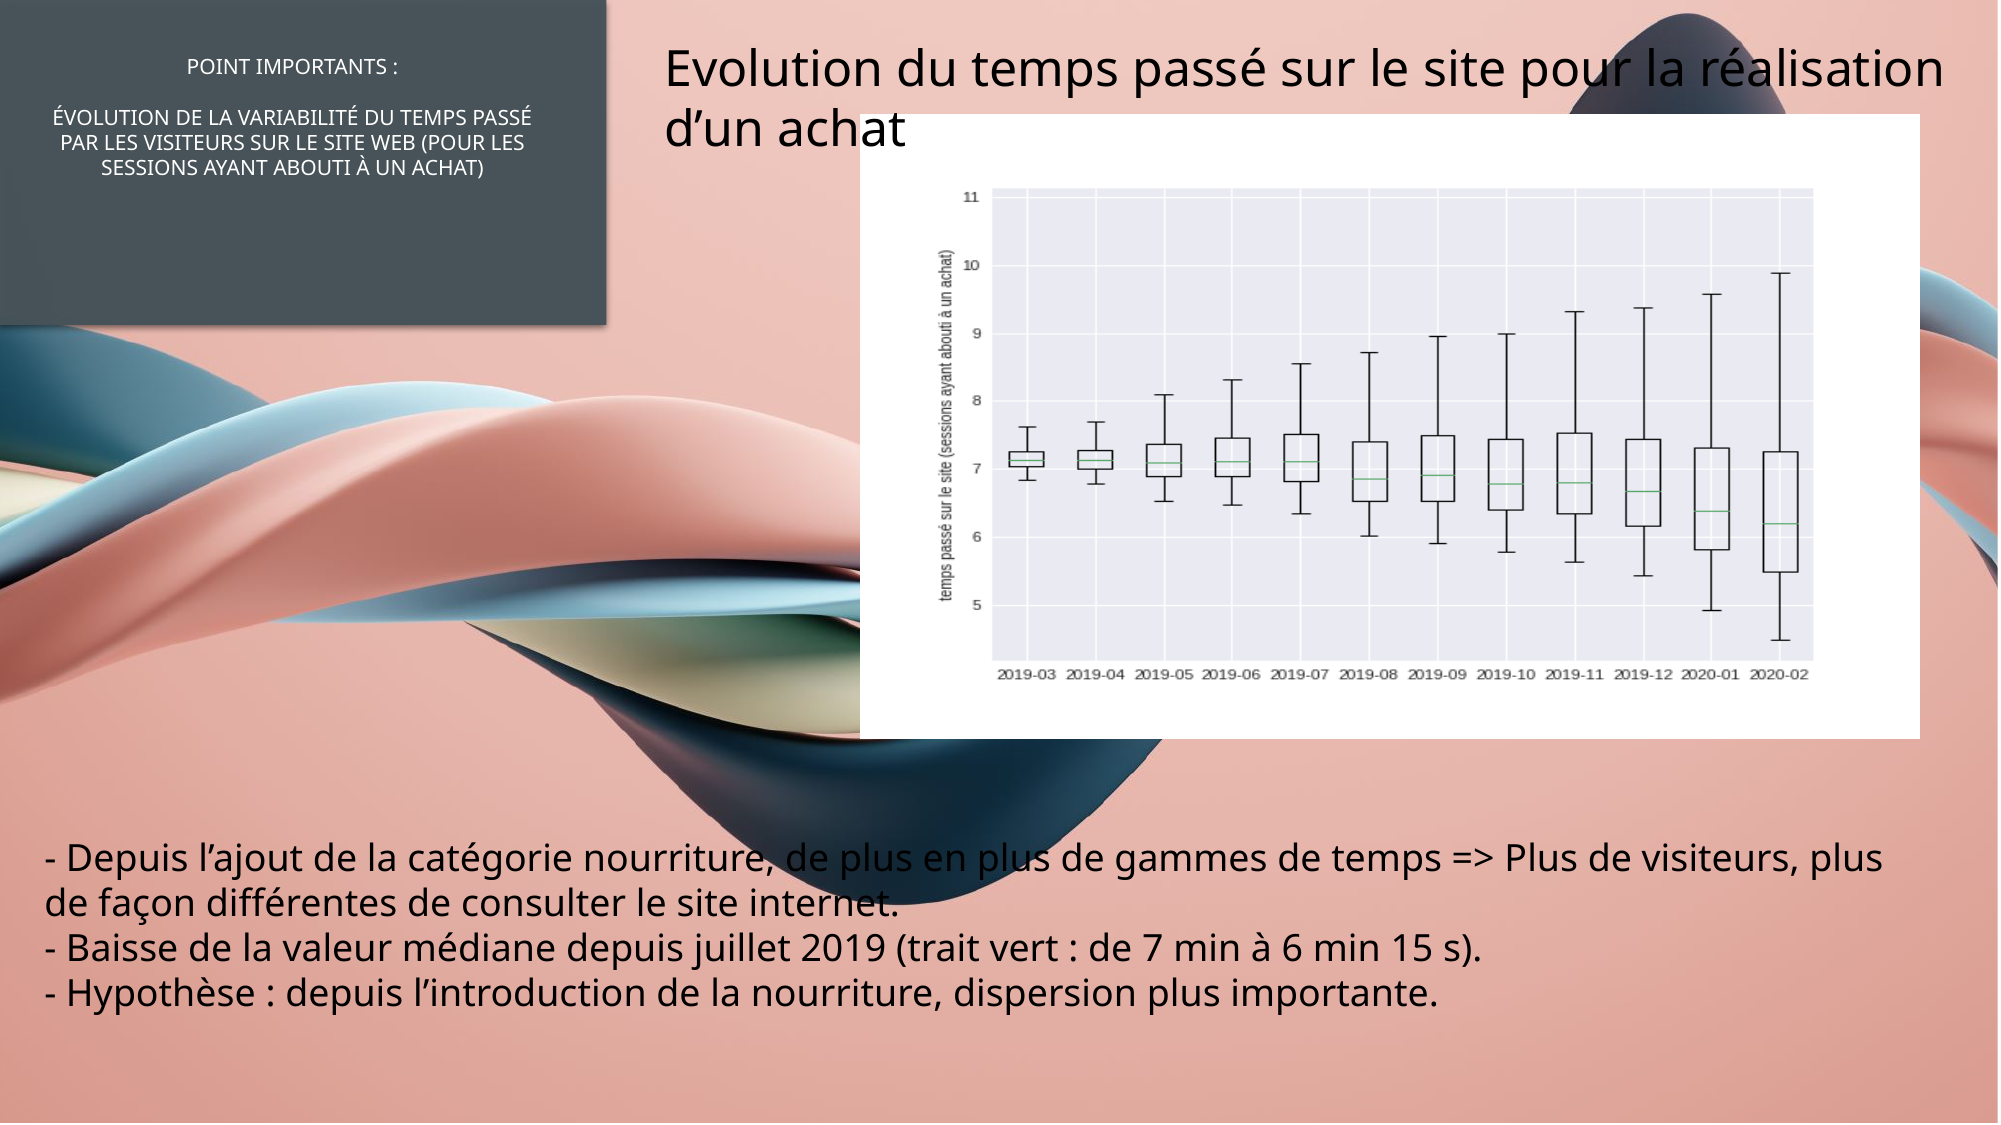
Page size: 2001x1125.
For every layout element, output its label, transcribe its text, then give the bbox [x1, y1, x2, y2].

text_box - Depuis l’ajout de la catégorie nourriture, de plus en plus de gammes de temps => Plus de visiteurs, plus de façon différentes de consulter le site internet. - Baisse de la valeur médiane depuis juillet 2019 (trait vert : de 7 min à 6 min 15 s). - Hypothèse : depuis l’introduction de la nourriture, dispersion plus importante. [29, 826, 1949, 1022]
text_box Evolution du temps passé sur le site pour la réalisation d’un achat [649, 28, 1979, 164]
title Point importants : évolution de la variabilité du temps passé par les visiteurs sur le site web (pour les sessions ayant abouti à un achat) [29, 29, 556, 238]
text_box [0, 0, 607, 325]
picture [0, 0, 1998, 1123]
